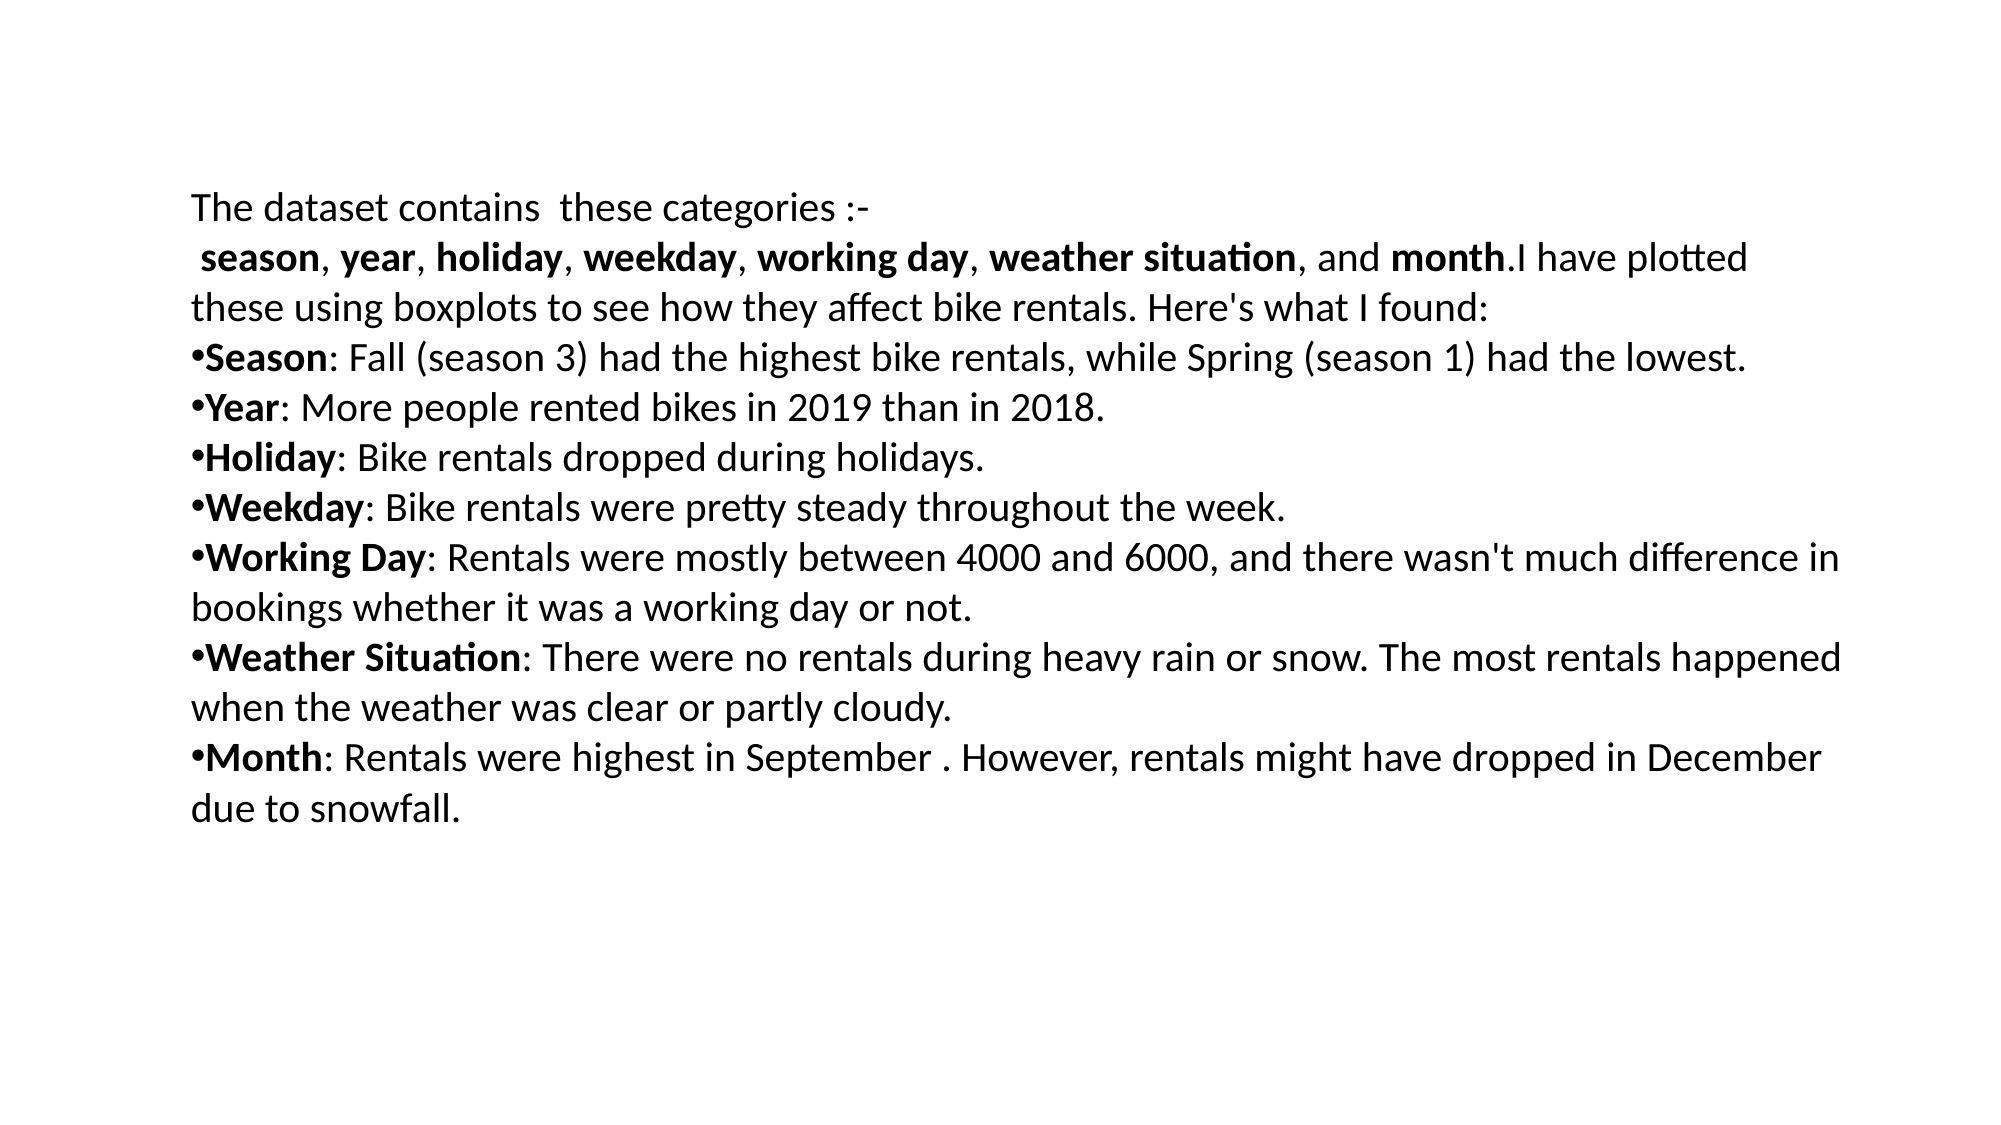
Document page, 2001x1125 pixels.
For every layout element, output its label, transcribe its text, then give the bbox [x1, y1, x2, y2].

text_box The dataset contains these categories :- season, year, holiday, weekday, working day, weather situation, and month.I have plotted these using boxplots to see how they affect bike rentals. Here's what I found: Season: Fall (season 3) had the highest bike rentals, while Spring (season 1) had the lowest. Year: More people rented bikes in 2019 than in 2018. Holiday: Bike rentals dropped during holidays. Weekday: Bike rentals were pretty steady throughout the week. Working Day: Rentals were mostly between 4000 and 6000, and there wasn't much difference in bookings whether it was a working day or not. Weather Situation: There were no rentals during heavy rain or snow. The most rentals happened when the weather was clear or partly cloudy. Month: Rentals were highest in September . However, rentals might have dropped in December due to snowfall. [175, 172, 1859, 845]
